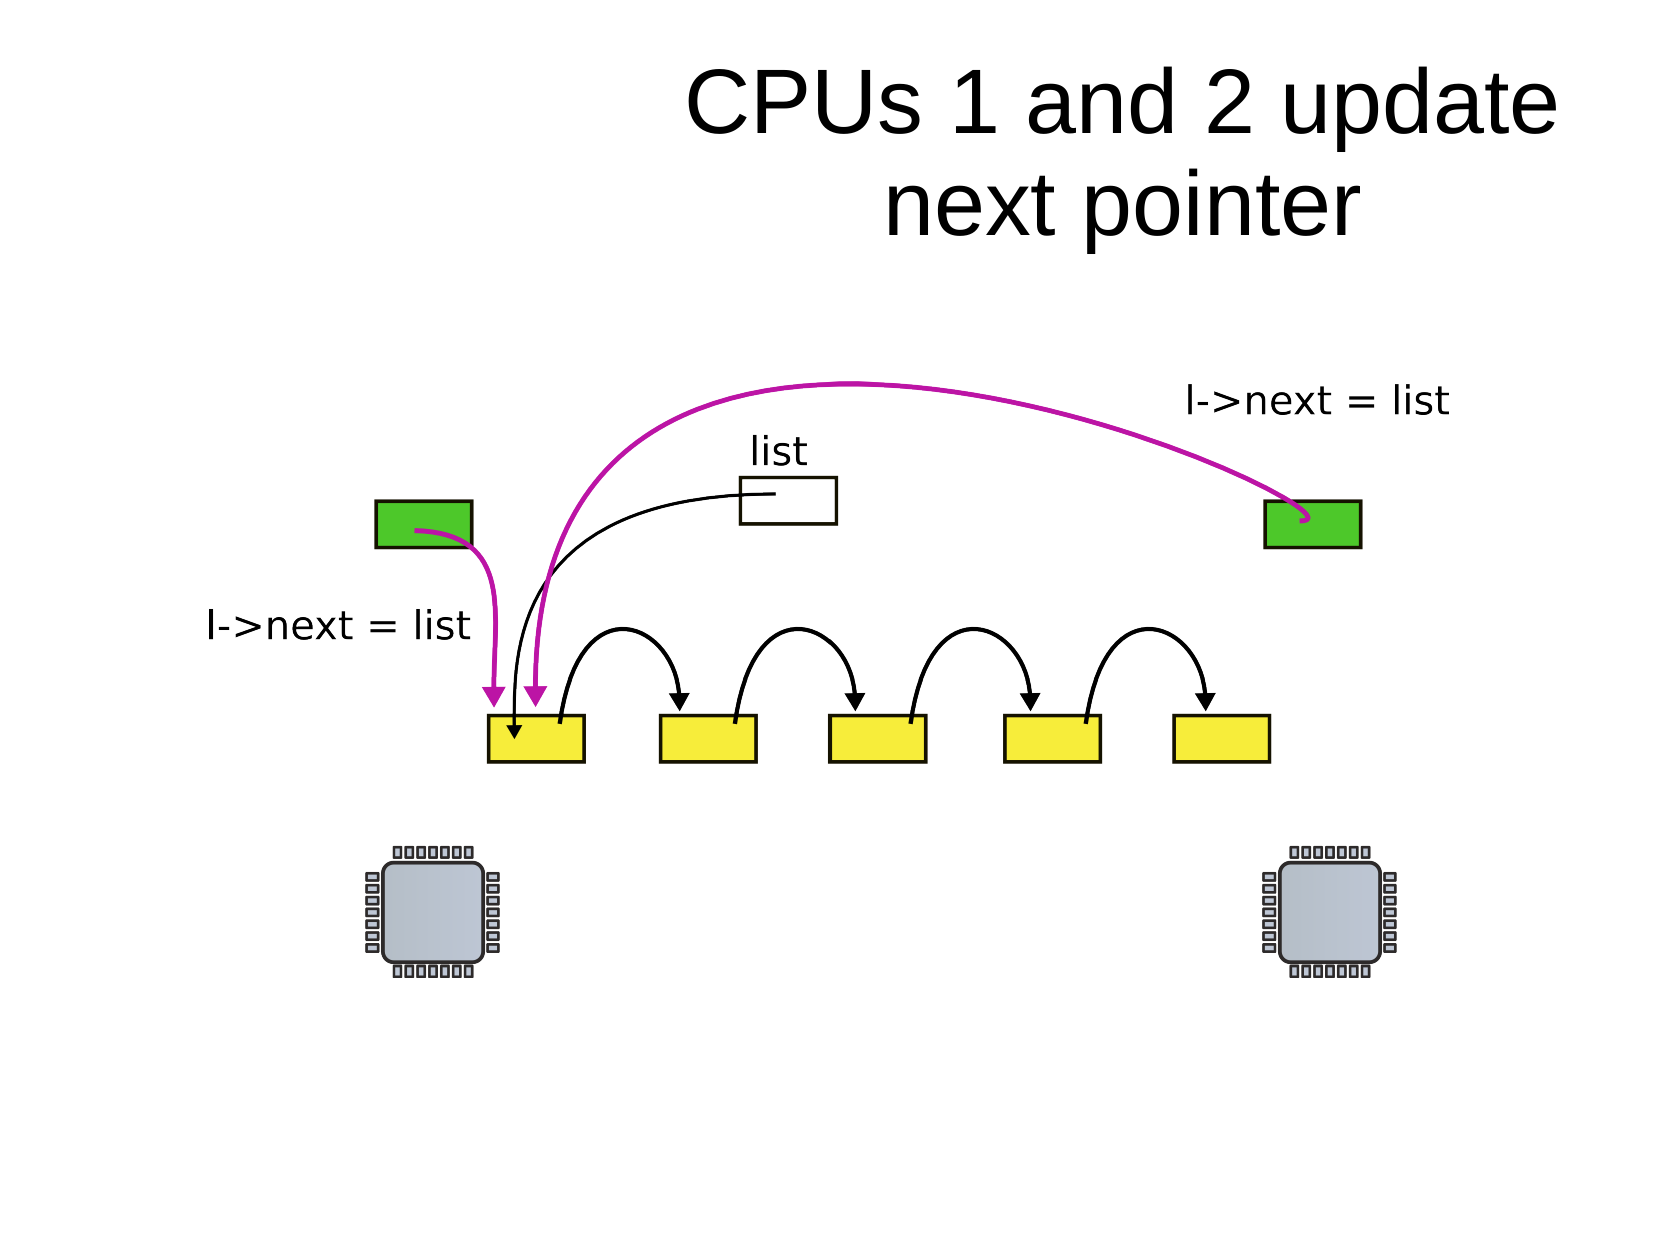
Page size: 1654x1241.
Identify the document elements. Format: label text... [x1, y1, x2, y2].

picture [209, 381, 1449, 978]
title CPUs 1 and 2 update next pointer [675, 49, 1571, 257]
